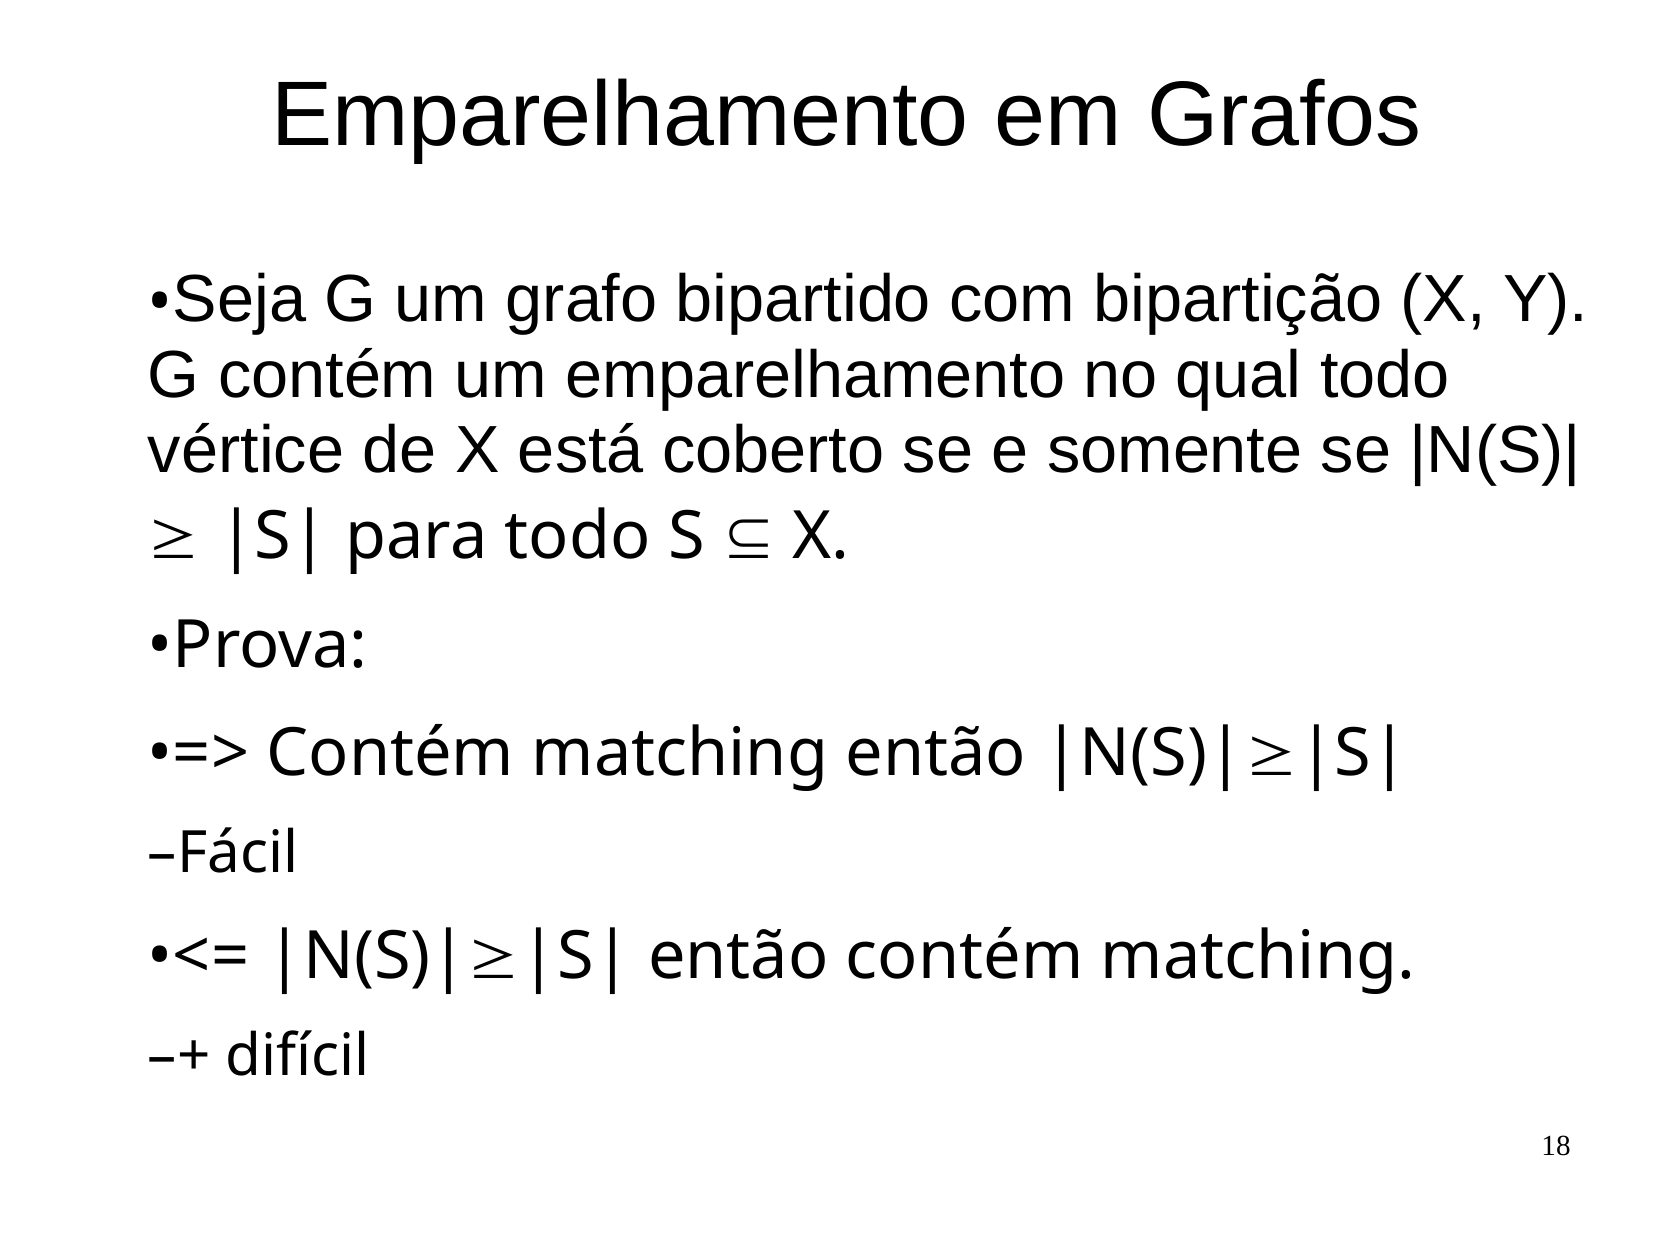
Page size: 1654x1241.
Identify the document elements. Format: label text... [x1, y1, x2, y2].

list Seja G um grafo bipartido com bipartição (X, Y). G contém um emparelhamento no qual todo vértice de X está coberto se e somente se |N(S)|  |S| para todo S  X. Prova: => Contém matching então |N(S)||S| Fácil <= |N(S)||S| então contém matching. + difícil [147, 260, 1595, 1128]
title Emparelhamento em Grafos [261, 0, 1433, 228]
